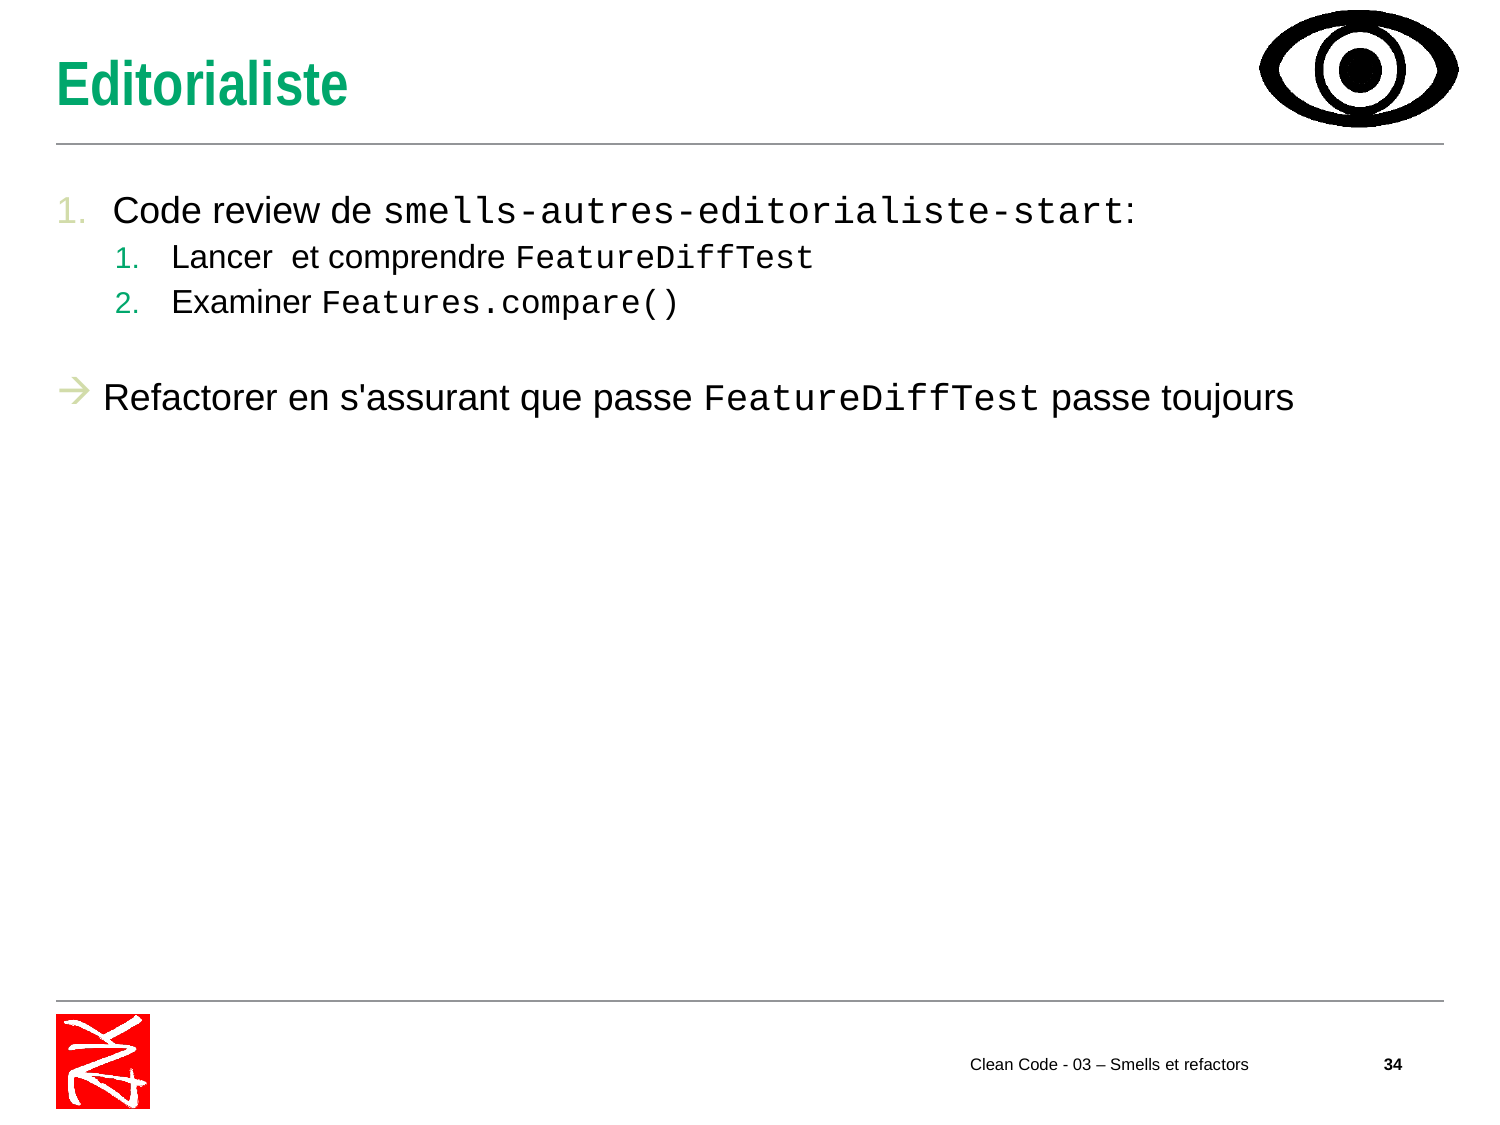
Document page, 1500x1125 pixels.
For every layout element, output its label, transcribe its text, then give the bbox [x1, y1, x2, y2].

list Code review de smells-autres-editorialiste-start: Lancer et comprendre FeatureDiffTest Examiner Features.compare() Refactorer en s'assurant que passe FeatureDiffTest passe toujours [56, 186, 1444, 972]
picture [1247, 0, 1473, 193]
slide_number <number> [1372, 1049, 1403, 1079]
footer Clean Code - 03 – Smells et refactors [919, 1049, 1250, 1079]
title Editorialiste [56, 18, 1247, 142]
picture [55, 1014, 151, 1109]
